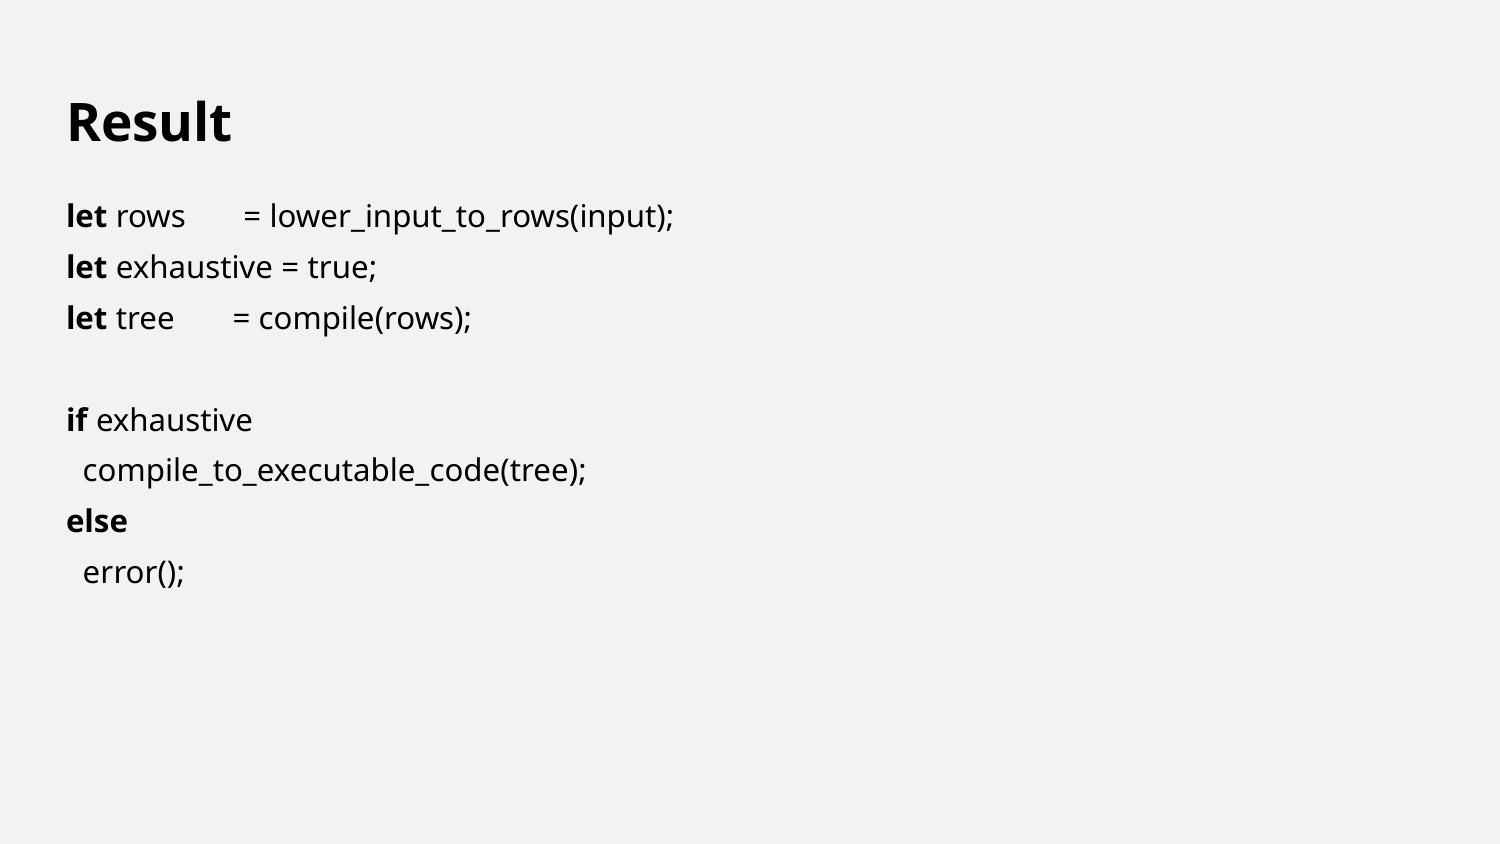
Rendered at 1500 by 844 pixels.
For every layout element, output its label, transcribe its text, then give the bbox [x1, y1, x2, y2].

title Result [51, 72, 1449, 167]
list let rows = lower_input_to_rows(input); let exhaustive = true; let tree = compile(rows); if exhaustive compile_to_executable_code(tree); else error(); [51, 189, 1449, 834]
